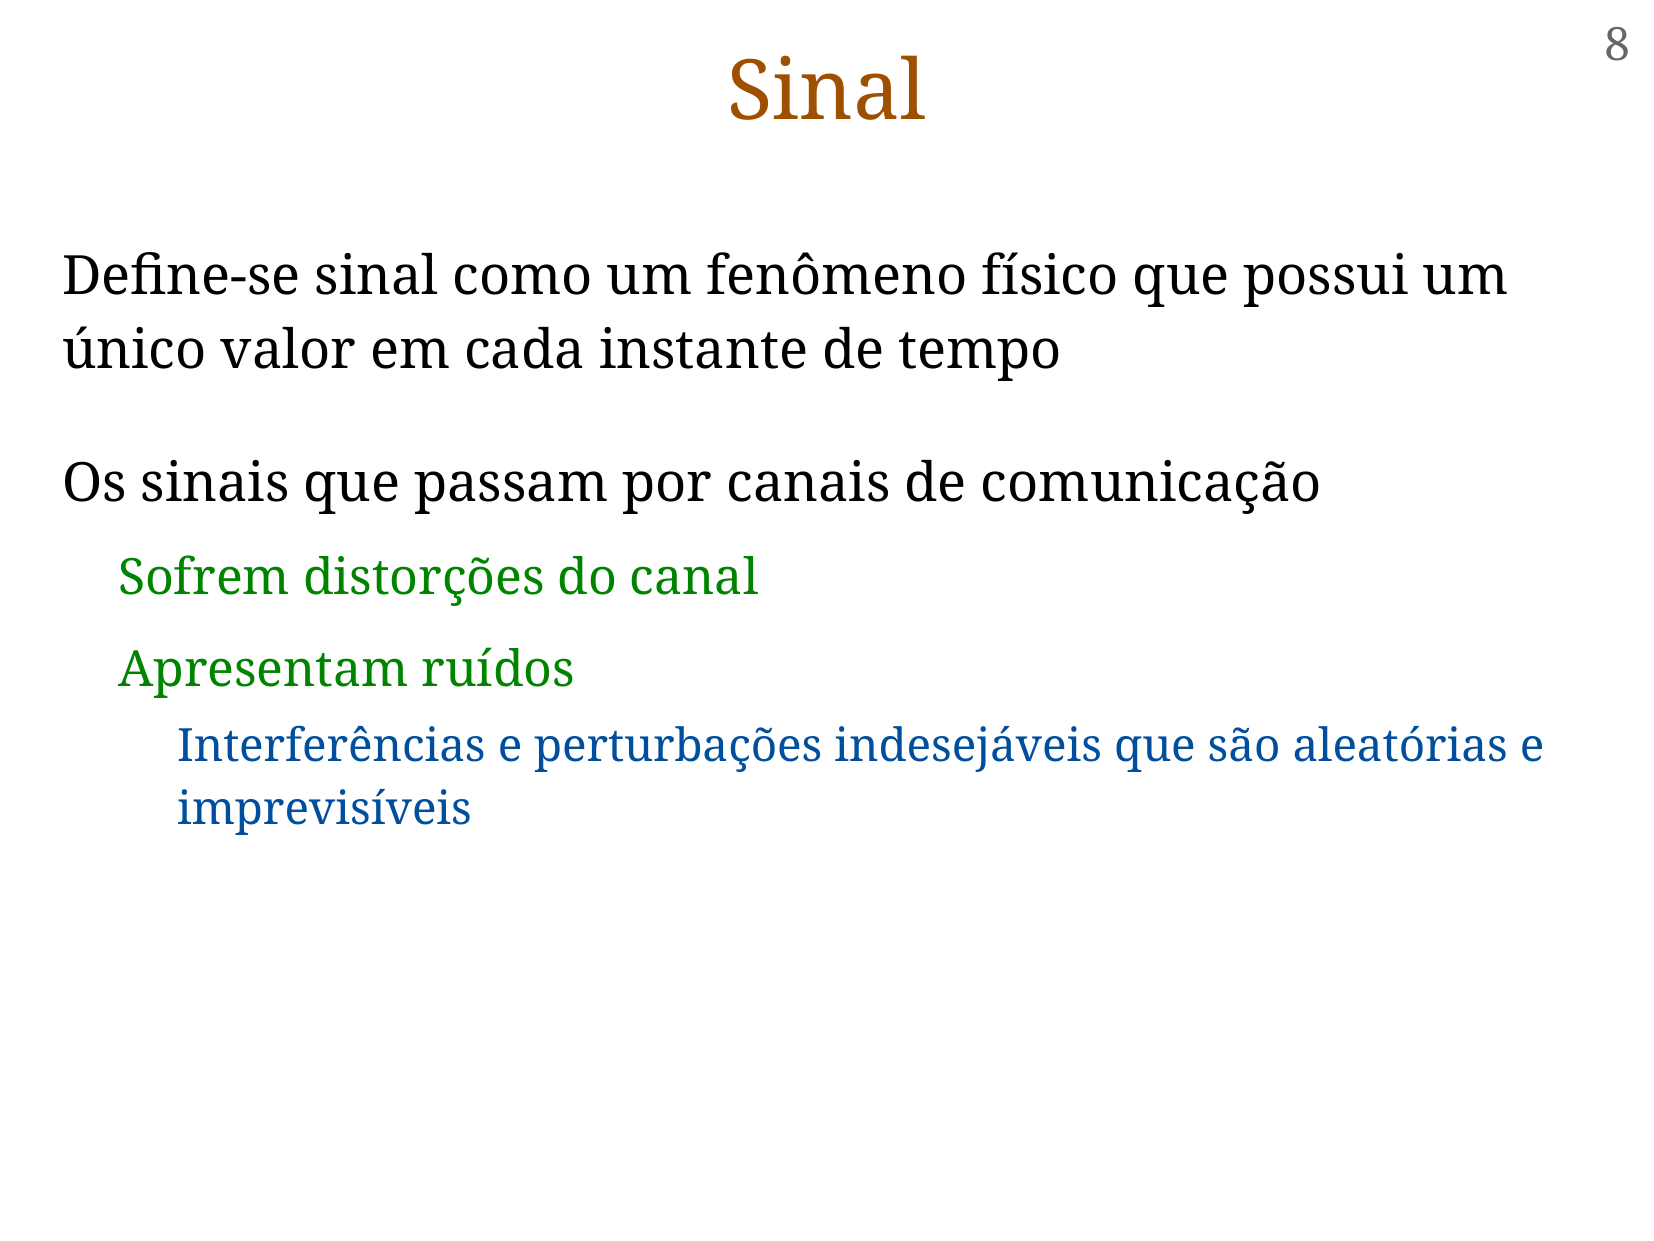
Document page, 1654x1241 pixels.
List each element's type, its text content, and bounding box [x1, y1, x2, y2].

list Define-se sinal como um fenômeno físico que possui um único valor em cada instante de tempo Os sinais que passam por canais de comunicação Sofrem distorções do canal Apresentam ruídos Interferências e perturbações indesejáveis que são aleatórias e imprevisíveis [59, 236, 1595, 1211]
title Sinal [59, 29, 1595, 148]
